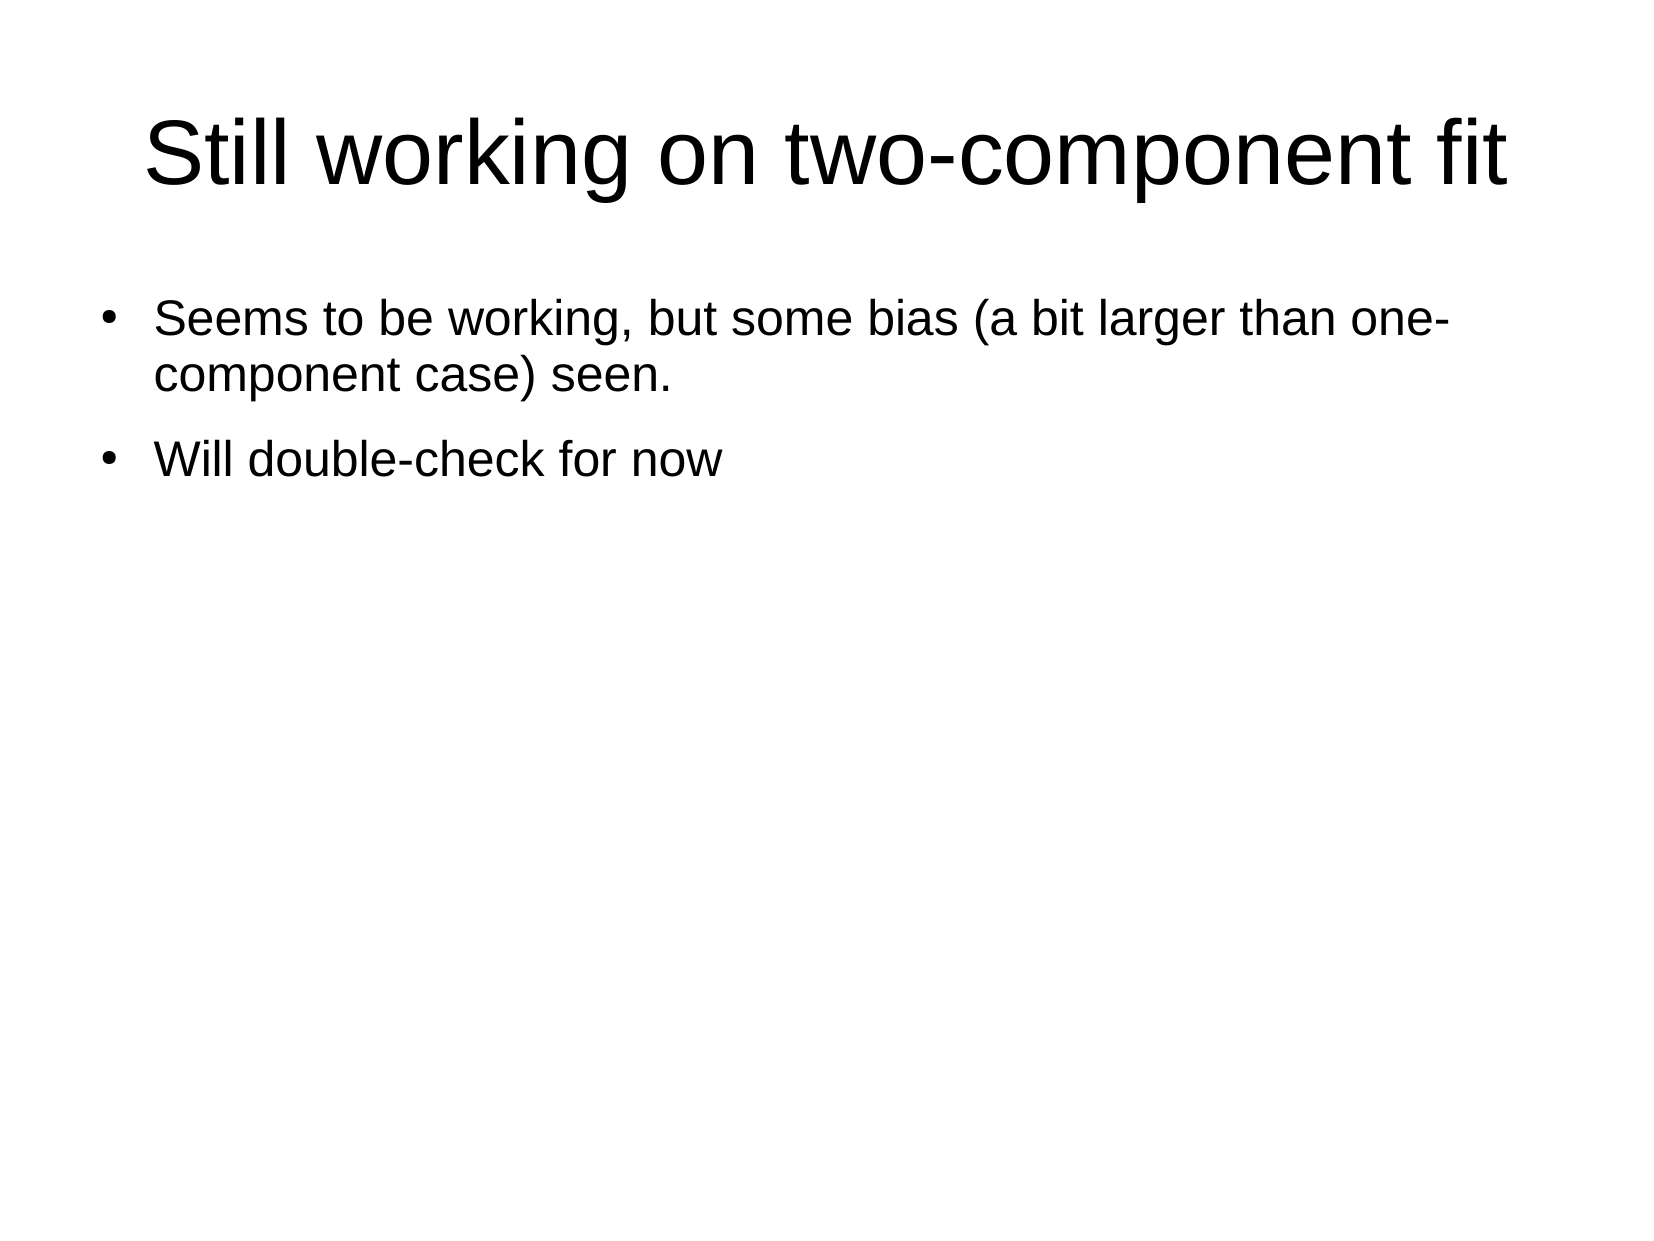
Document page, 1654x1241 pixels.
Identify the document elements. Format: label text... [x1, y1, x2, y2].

title Still working on two-component fit [82, 56, 1571, 250]
list Seems to be working, but some bias (a bit larger than one-component case) seen. Will double-check for now [82, 290, 1571, 1094]
